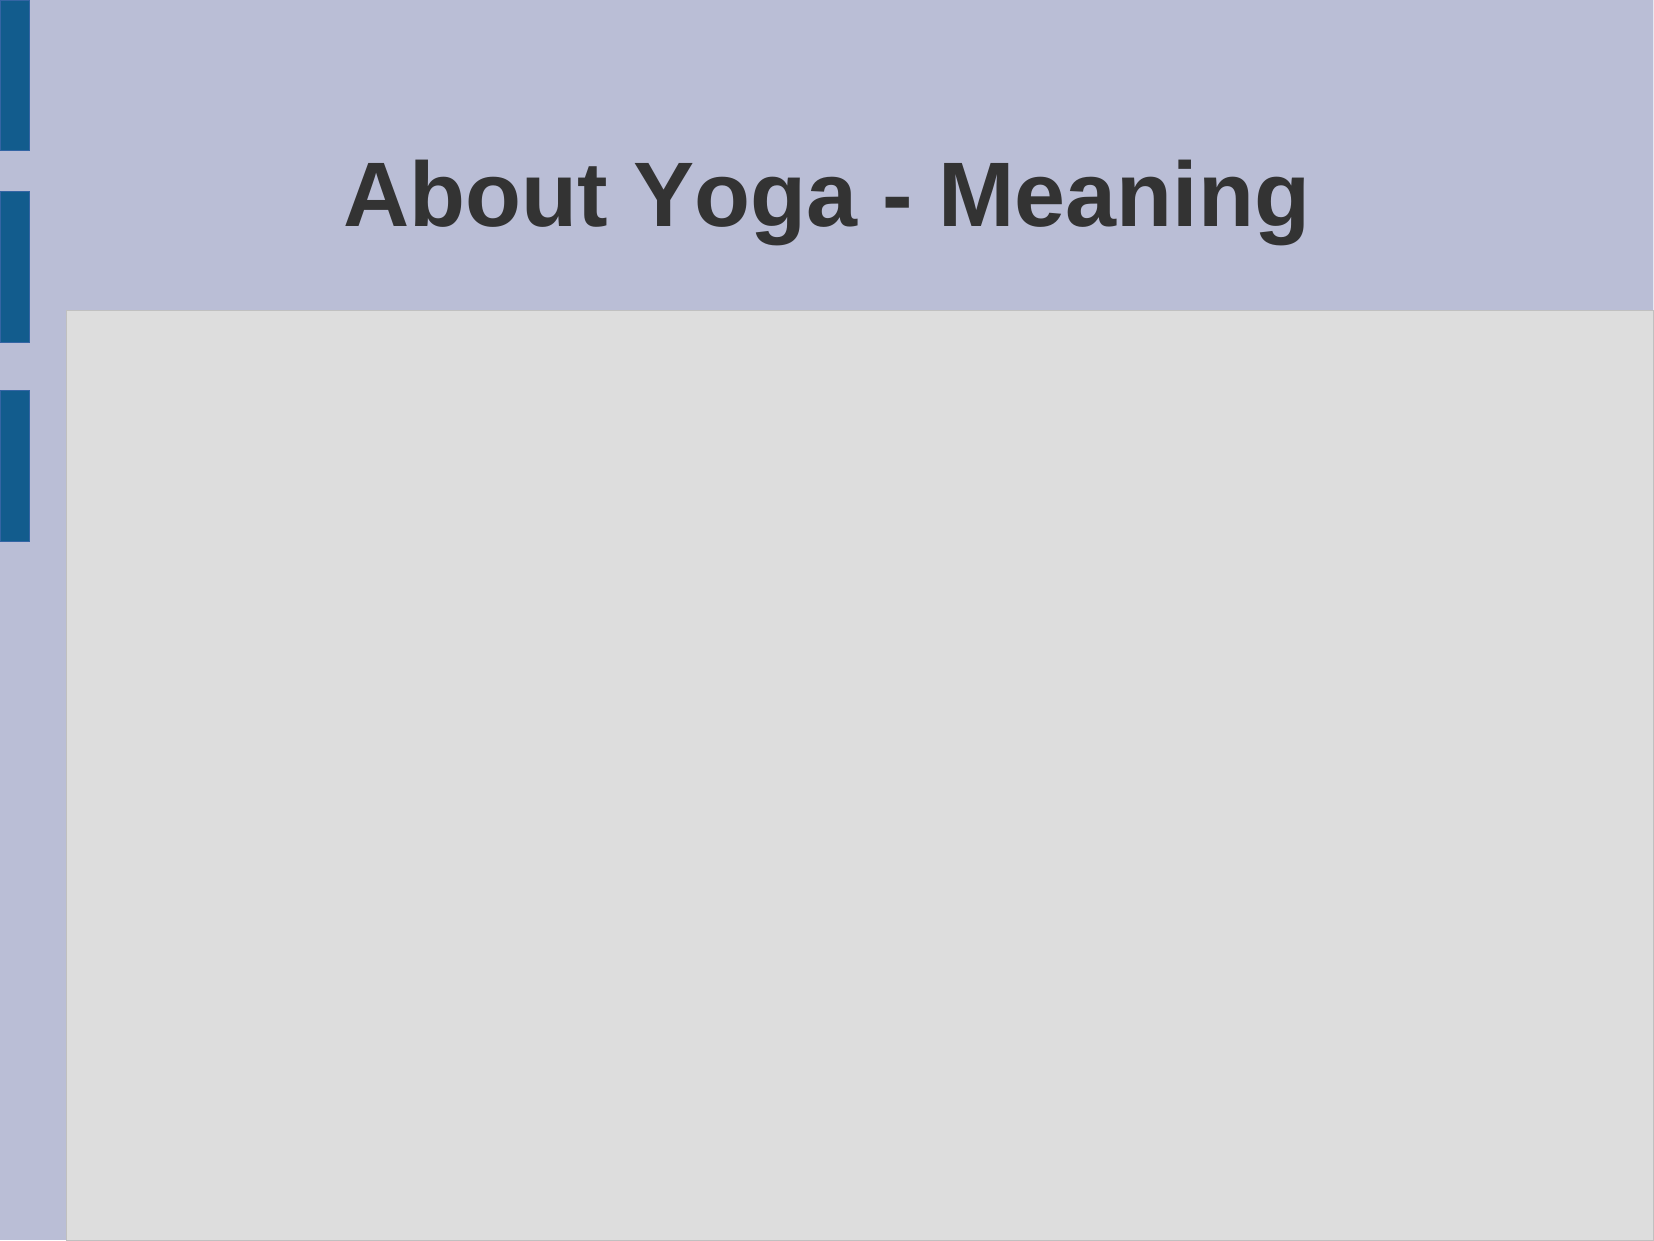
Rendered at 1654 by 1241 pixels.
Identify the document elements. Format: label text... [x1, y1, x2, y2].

title About Yoga - Meaning [121, 91, 1534, 299]
